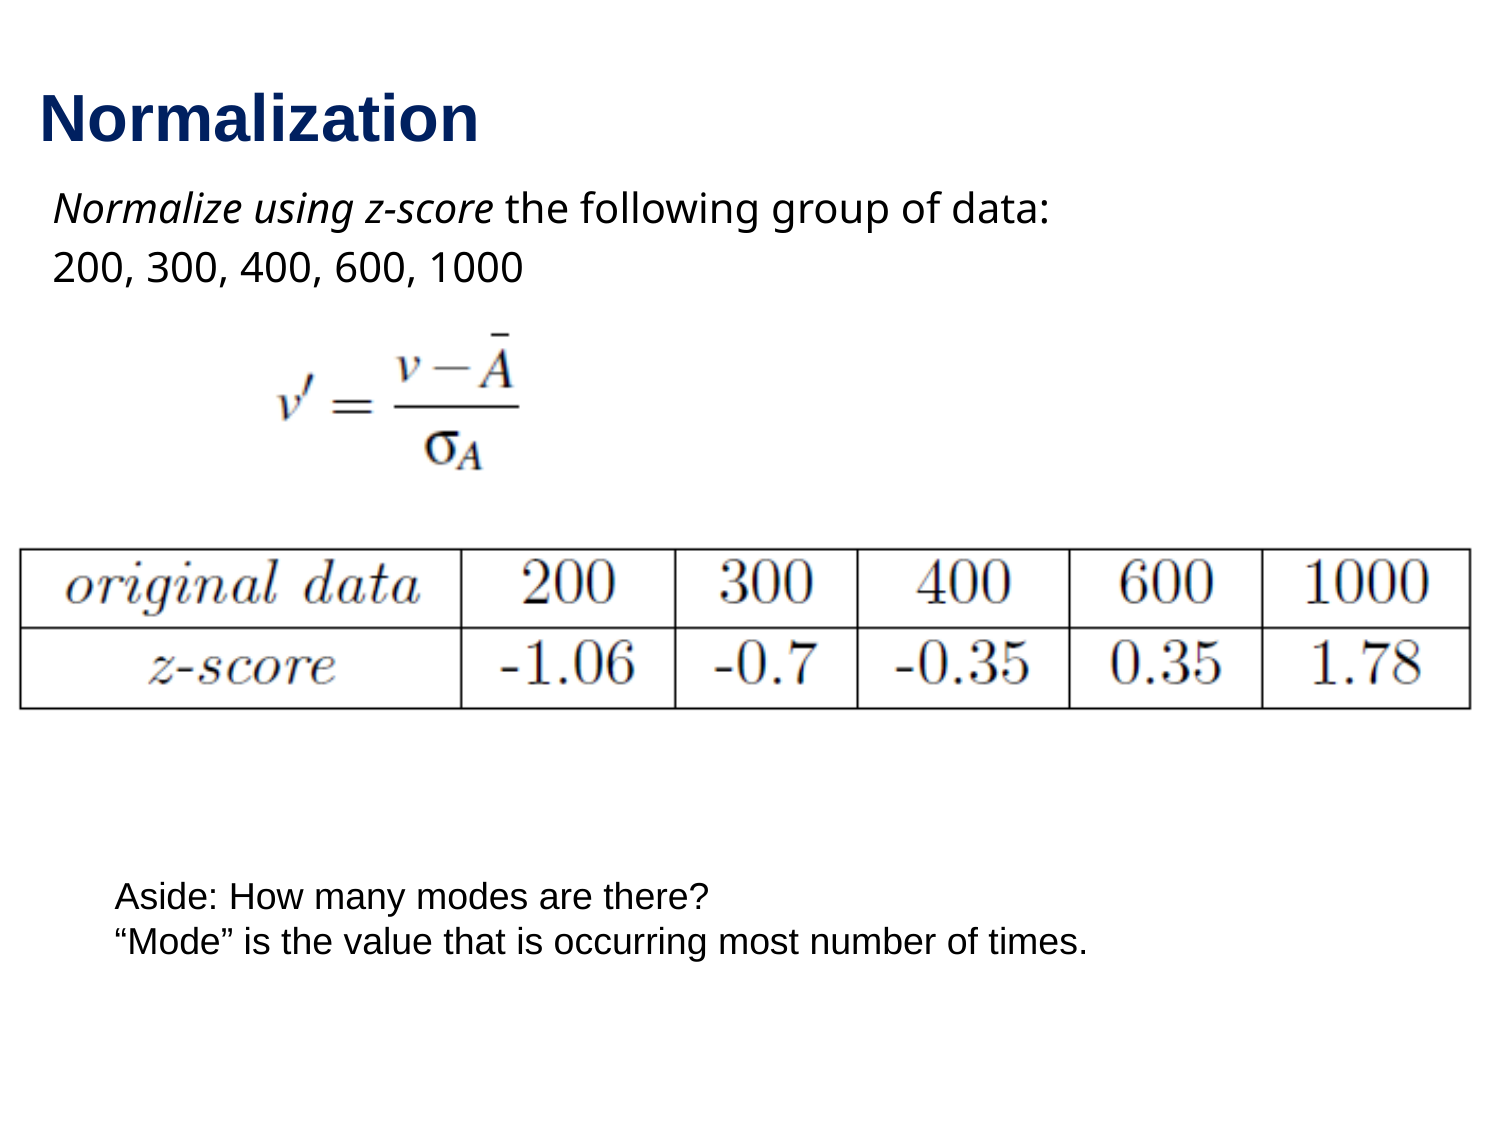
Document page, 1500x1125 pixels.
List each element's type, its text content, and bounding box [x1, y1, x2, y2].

title Normalization [24, 24, 1096, 162]
picture [275, 324, 525, 473]
list Normalize using z-score the following group of data: 200, 300, 400, 600, 1000 [37, 174, 1387, 325]
picture [3, 534, 1478, 725]
text_box Aside: How many modes are there? “Mode” is the value that is occurring most number of times. [99, 864, 1362, 970]
